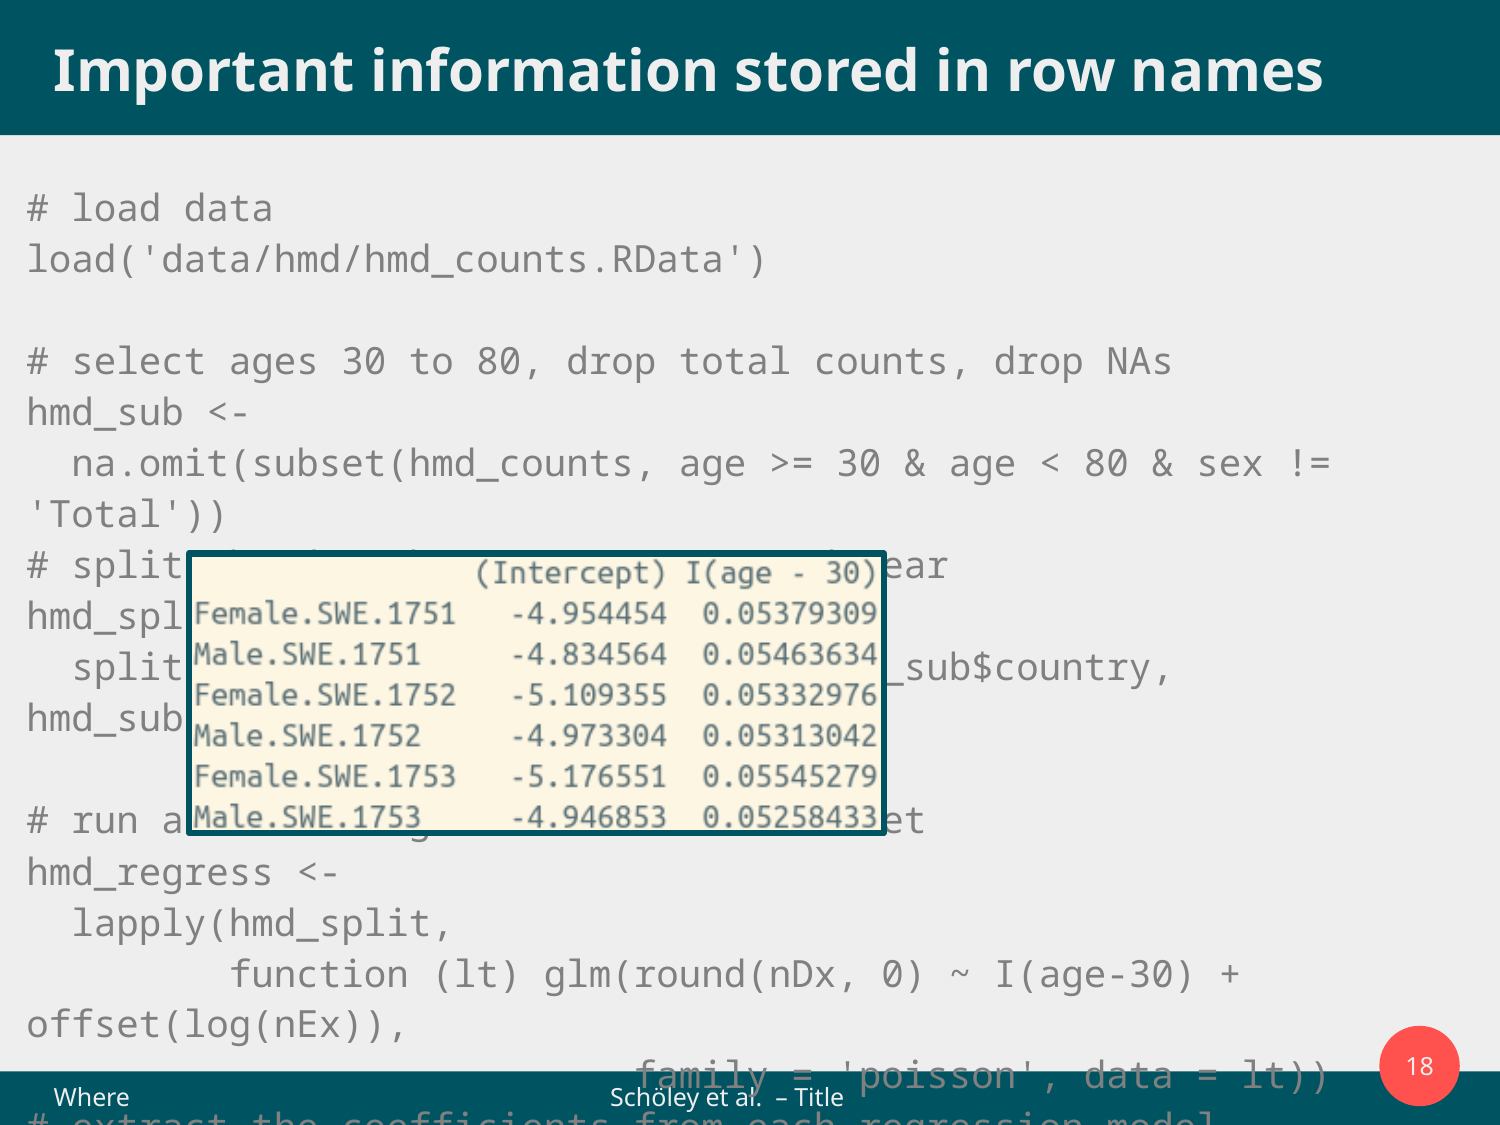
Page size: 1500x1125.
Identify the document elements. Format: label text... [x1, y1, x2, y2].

text_box # load data load('data/hmd/hmd_counts.RData') # select ages 30 to 80, drop total counts, drop NAs hmd_sub <- na.omit(subset(hmd_counts, age >= 30 & age < 80 & sex != 'Total')) # split the data by sex, country and year hmd_split <- split(hmd_sub, list(hmd_sub$sex, hmd_sub$country, hmd_sub$period), drop = TRUE) # run a linear regression on each subset hmd_regress <- lapply(hmd_split, function (lt) glm(round(nDx, 0) ~ I(age-30) + offset(log(nEx)), family = 'poisson', data = lt)) # extract the coefficients from each regression model hmd_coef <- t(sapply(hmd_regress, coef)) # plot a versus b coefficients plot(x = hmd_coef[,1], y = hmd_coef[,2], main = 'Gompertz correlation', xlab = 'a', ylab = 'b') [11, 174, 1489, 1020]
picture [192, 556, 881, 830]
title Important information stored in row names [53, 0, 1447, 141]
